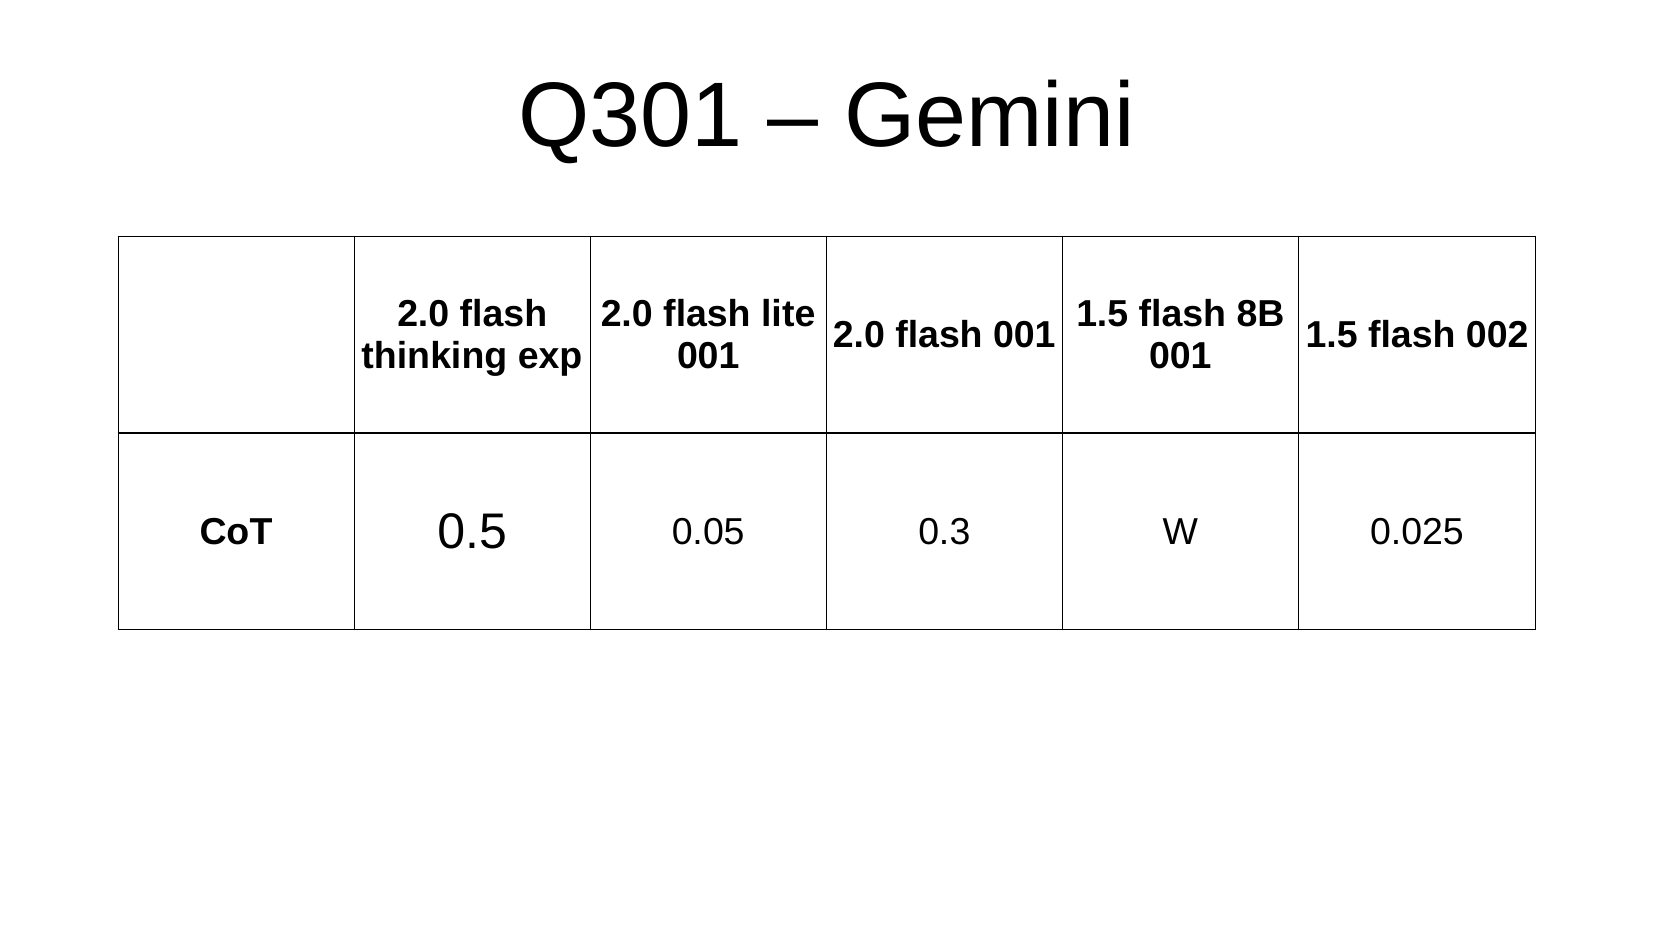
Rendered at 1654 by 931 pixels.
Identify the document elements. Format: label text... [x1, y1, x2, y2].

table_header 2.0 flash thinking exp [355, 237, 590, 432]
table_cell CoT [119, 434, 354, 629]
table_header [119, 237, 354, 432]
table_cell W [1063, 434, 1298, 629]
table_cell 0.3 [827, 434, 1062, 629]
table_header 1.5 flash 8B 001 [1063, 237, 1298, 432]
table_cell 0.05 [591, 434, 826, 629]
title Q301 – Gemini [82, 37, 1571, 193]
table_cell 0.025 [1299, 434, 1535, 629]
table_cell 0.5 [355, 434, 590, 629]
table_header 1.5 flash 002 [1299, 237, 1535, 432]
table_header 2.0 flash 001 [827, 237, 1062, 432]
table_header 2.0 flash lite 001 [591, 237, 826, 432]
